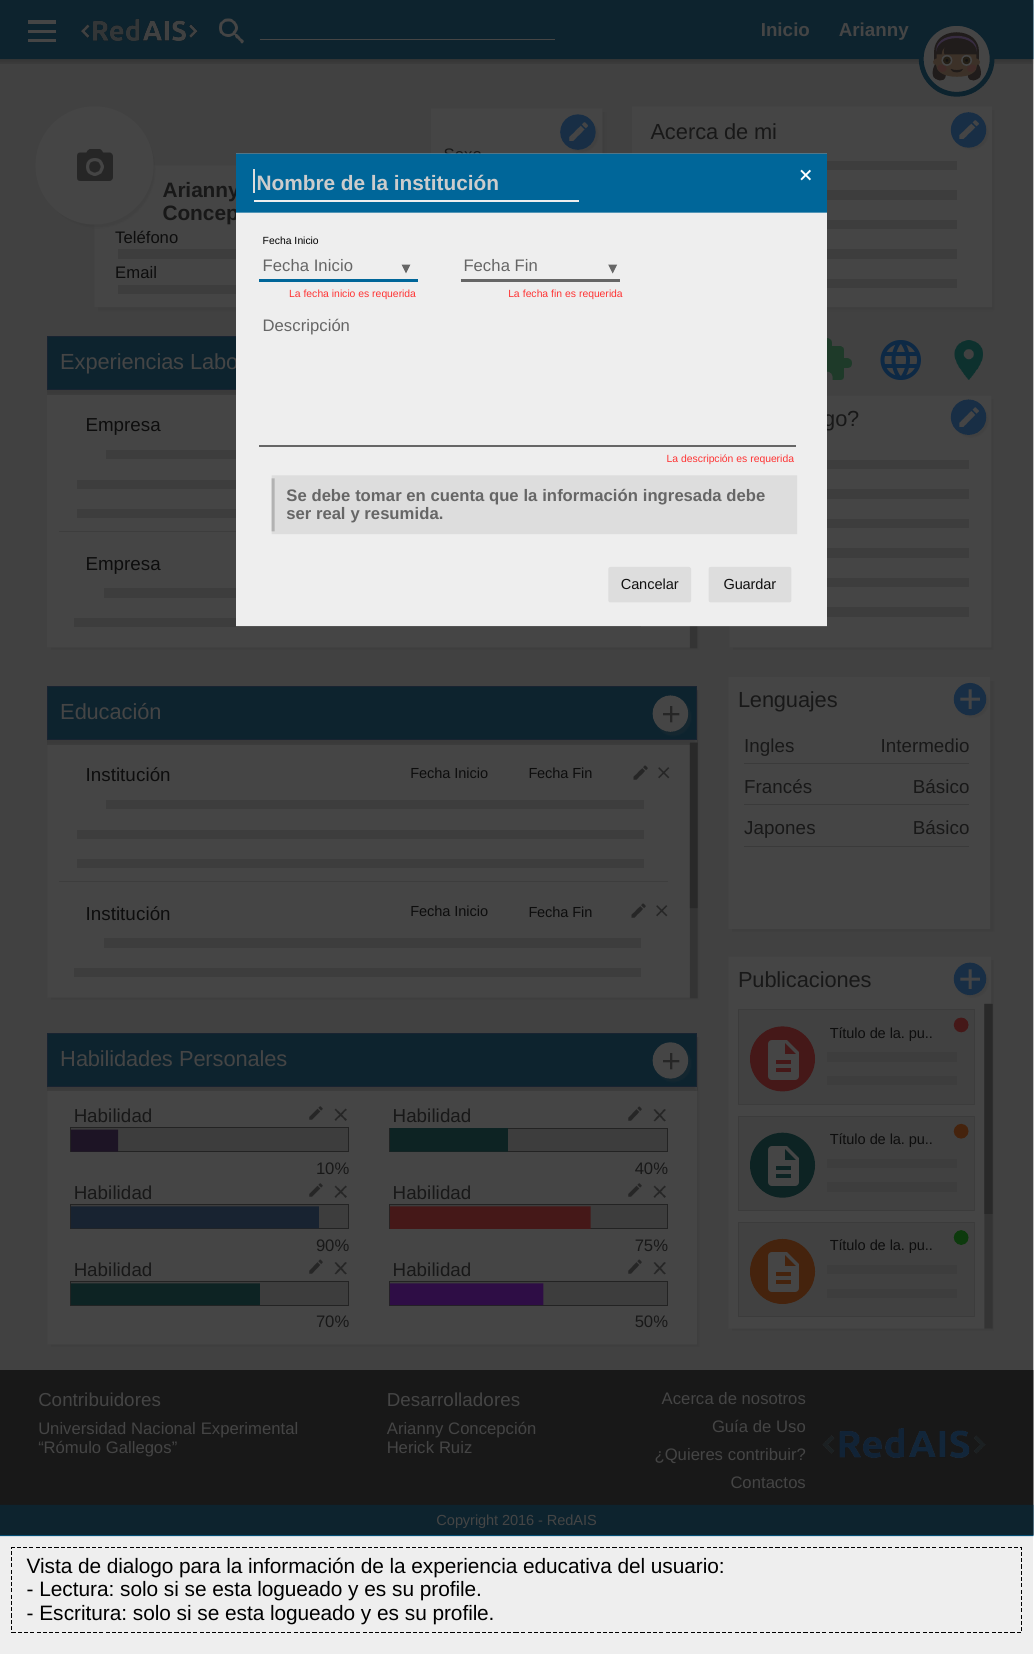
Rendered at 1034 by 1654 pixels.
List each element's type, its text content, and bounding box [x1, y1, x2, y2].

text_box [0, 0, 1034, 1536]
text_box La fecha fin es requerida [484, 280, 638, 308]
text_box La descripción es requerida [590, 445, 810, 473]
text_box La fecha inicio es requerida [271, 280, 432, 308]
text_box Vista de dialogo para la información de la experiencia educativa del usuario: - Lectura: solo si se esta logueado y es su profile. - Escritura: solo si se esta logueado y es su profile. [11, 1547, 1022, 1633]
text_box Cancelar [608, 566, 692, 603]
text_box Nombre de la institución [236, 153, 827, 213]
text_box Se debe tomar en cuenta que la información ingresada debe ser real y resumida. [275, 478, 792, 532]
text_box Descripción [248, 308, 384, 343]
text_box Guardar [708, 566, 792, 603]
text_box Fecha Inicio [248, 255, 384, 284]
text_box Fecha Fin [448, 249, 585, 284]
text_box Fecha Inicio [248, 227, 384, 255]
text_box + [773, 141, 839, 208]
